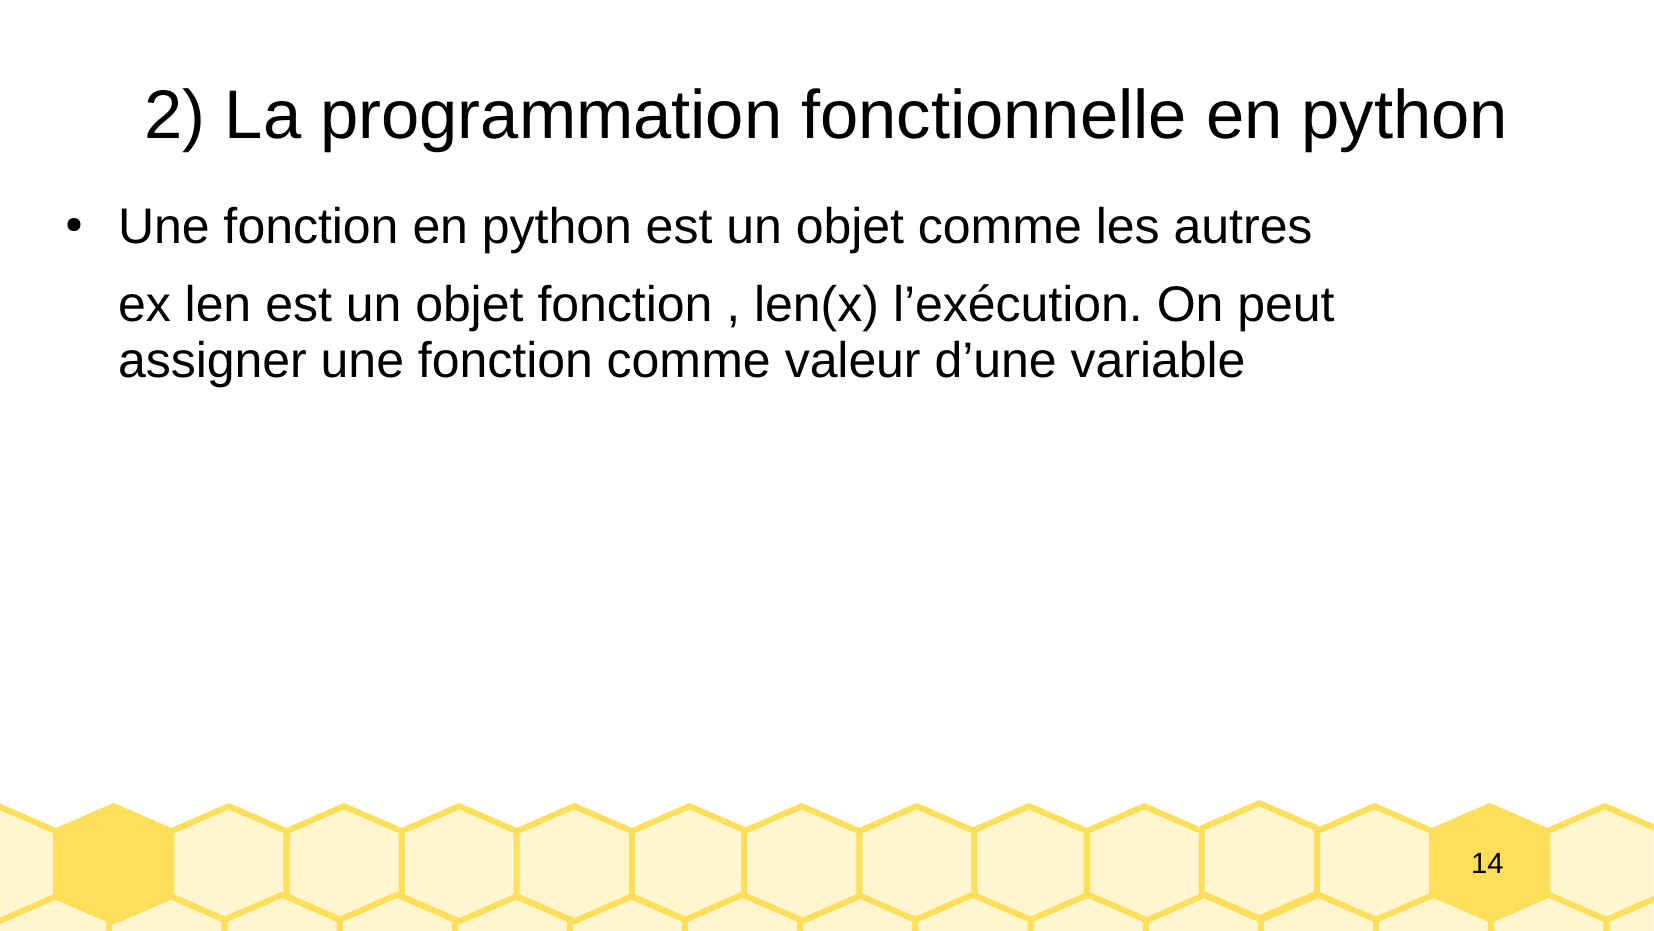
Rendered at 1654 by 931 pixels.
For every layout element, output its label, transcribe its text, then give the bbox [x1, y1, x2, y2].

list Une fonction en python est un objet comme les autres ex len est un objet fonction , len(x) l’exécution. On peut assigner une fonction comme valeur d’une variable [47, 198, 1536, 739]
title 2) La programmation fonctionnelle en python [82, 37, 1571, 193]
